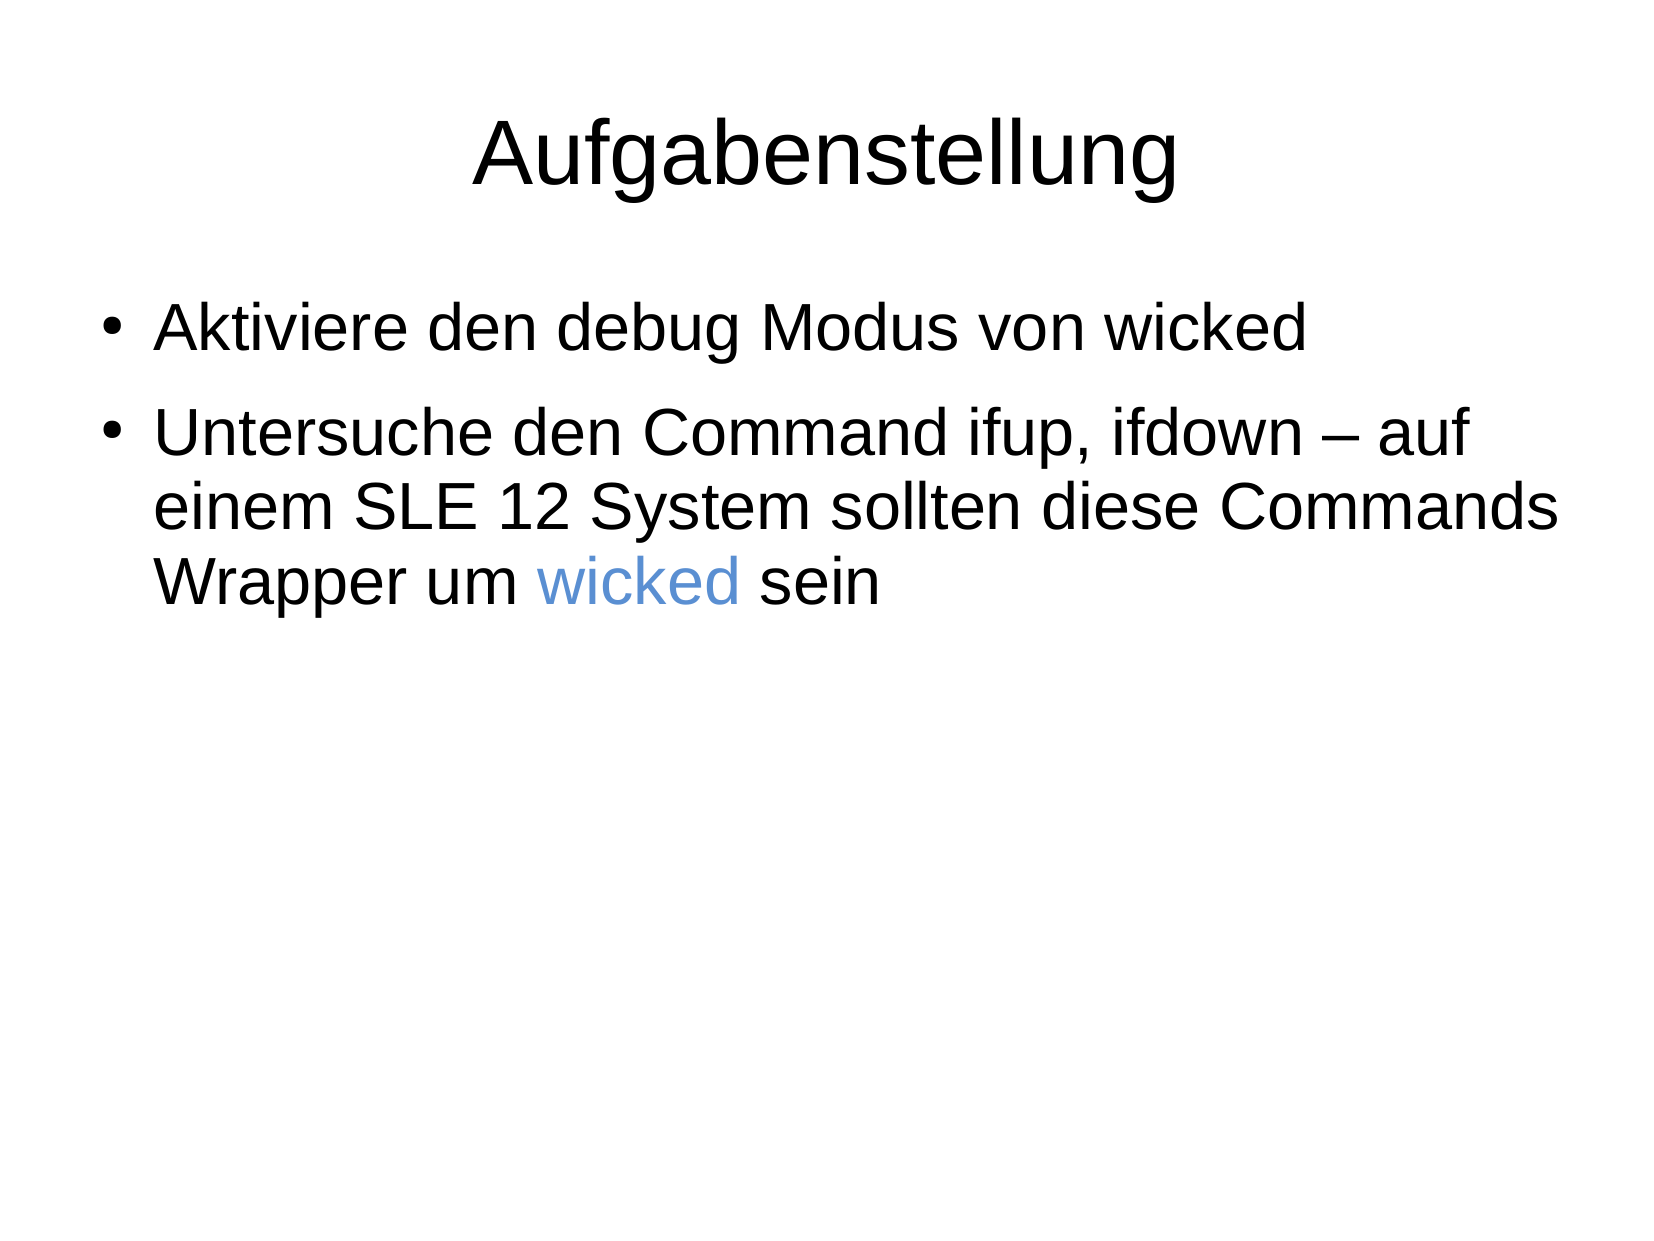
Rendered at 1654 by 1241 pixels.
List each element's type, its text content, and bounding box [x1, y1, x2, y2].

title Aufgabenstellung [82, 49, 1571, 257]
list Aktiviere den debug Modus von wicked Untersuche den Command ifup, ifdown – auf einem SLE 12 System sollten diese Commands Wrapper um wicked sein [82, 290, 1571, 1010]
